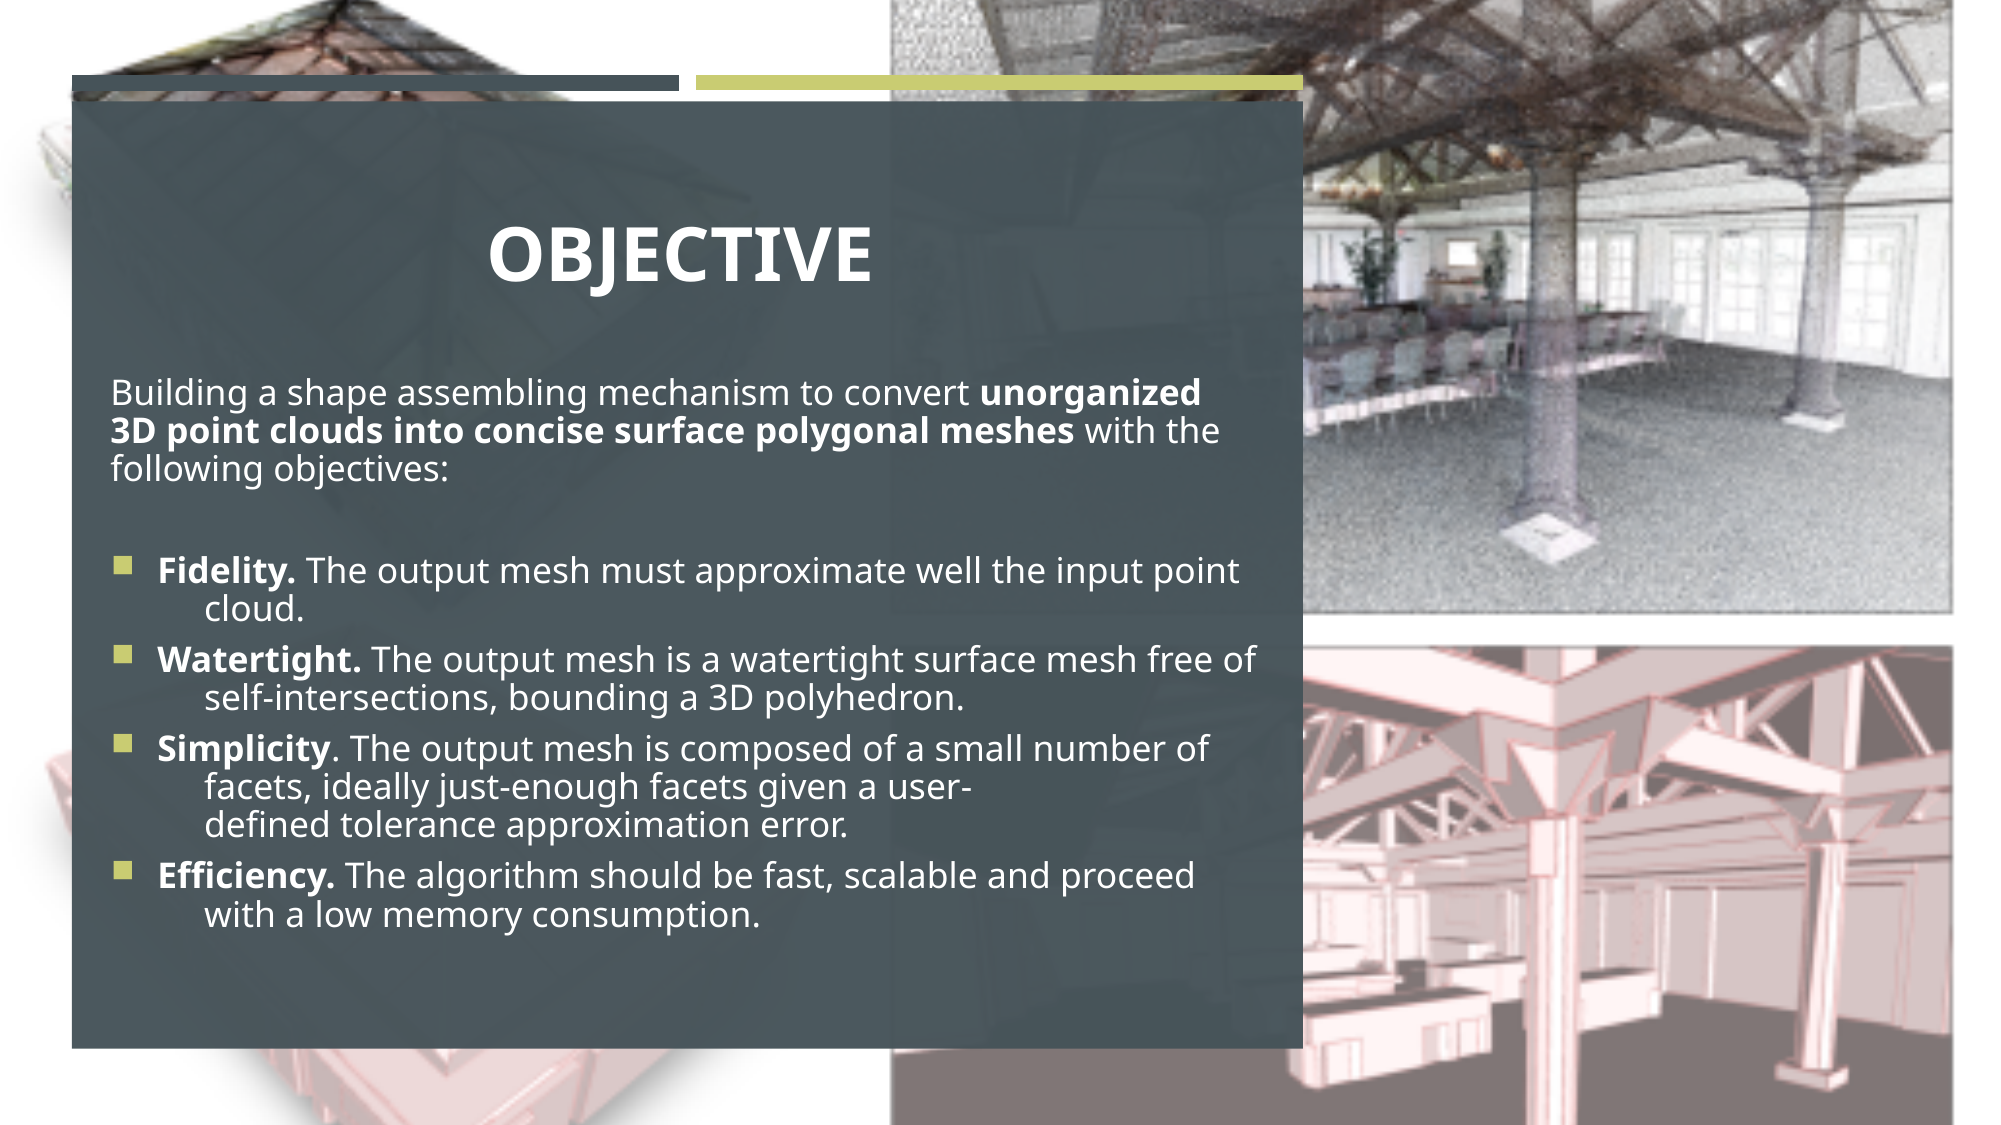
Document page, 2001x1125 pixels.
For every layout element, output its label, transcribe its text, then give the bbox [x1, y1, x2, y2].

picture [0, 0, 2000, 1125]
text_box [72, 101, 1303, 1049]
text_box [72, 75, 679, 91]
list Building a shape assembling mechanism to convert unorganized 3D point clouds into concise surface polygonal meshes with the following objectives: Fidelity. The output mesh must approximate well the input point cloud. Watertight. The output mesh is a watertight surface mesh free of self-intersections, bounding a 3D polyhedron. Simplicity. The output mesh is composed of a small number of facets, ideally just-enough facets given a user-defined tolerance approximation error. Efficiency. The algorithm should be fast, scalable and proceed with a low memory consumption. [95, 362, 1280, 947]
text_box [696, 75, 1303, 90]
title OBJECTIVE [98, 139, 1282, 365]
